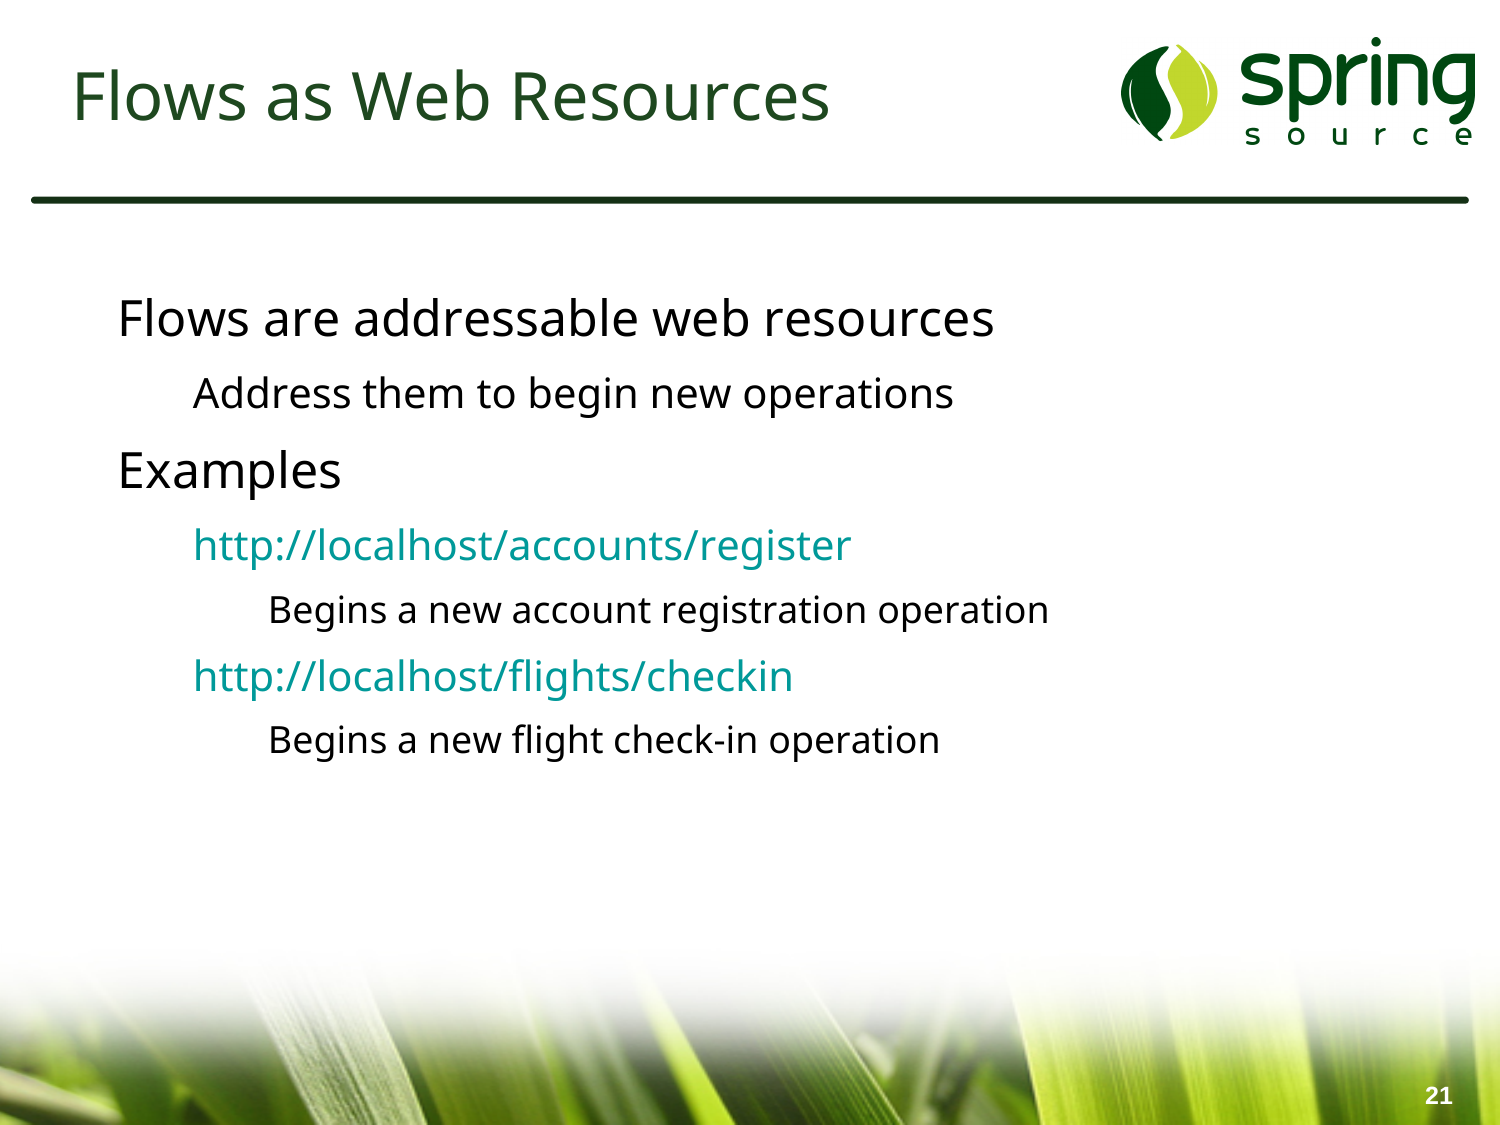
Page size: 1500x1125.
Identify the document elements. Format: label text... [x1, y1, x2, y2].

picture [0, 944, 1500, 1125]
picture [1121, 37, 1475, 145]
title Flows as Web Resources [56, 13, 1089, 176]
list Flows are addressable web resources Address them to begin new operations Examples http://localhost/accounts/register Begins a new account registration operation http://localhost/flights/checkin Begins a new flight check-in operation [103, 275, 1394, 938]
